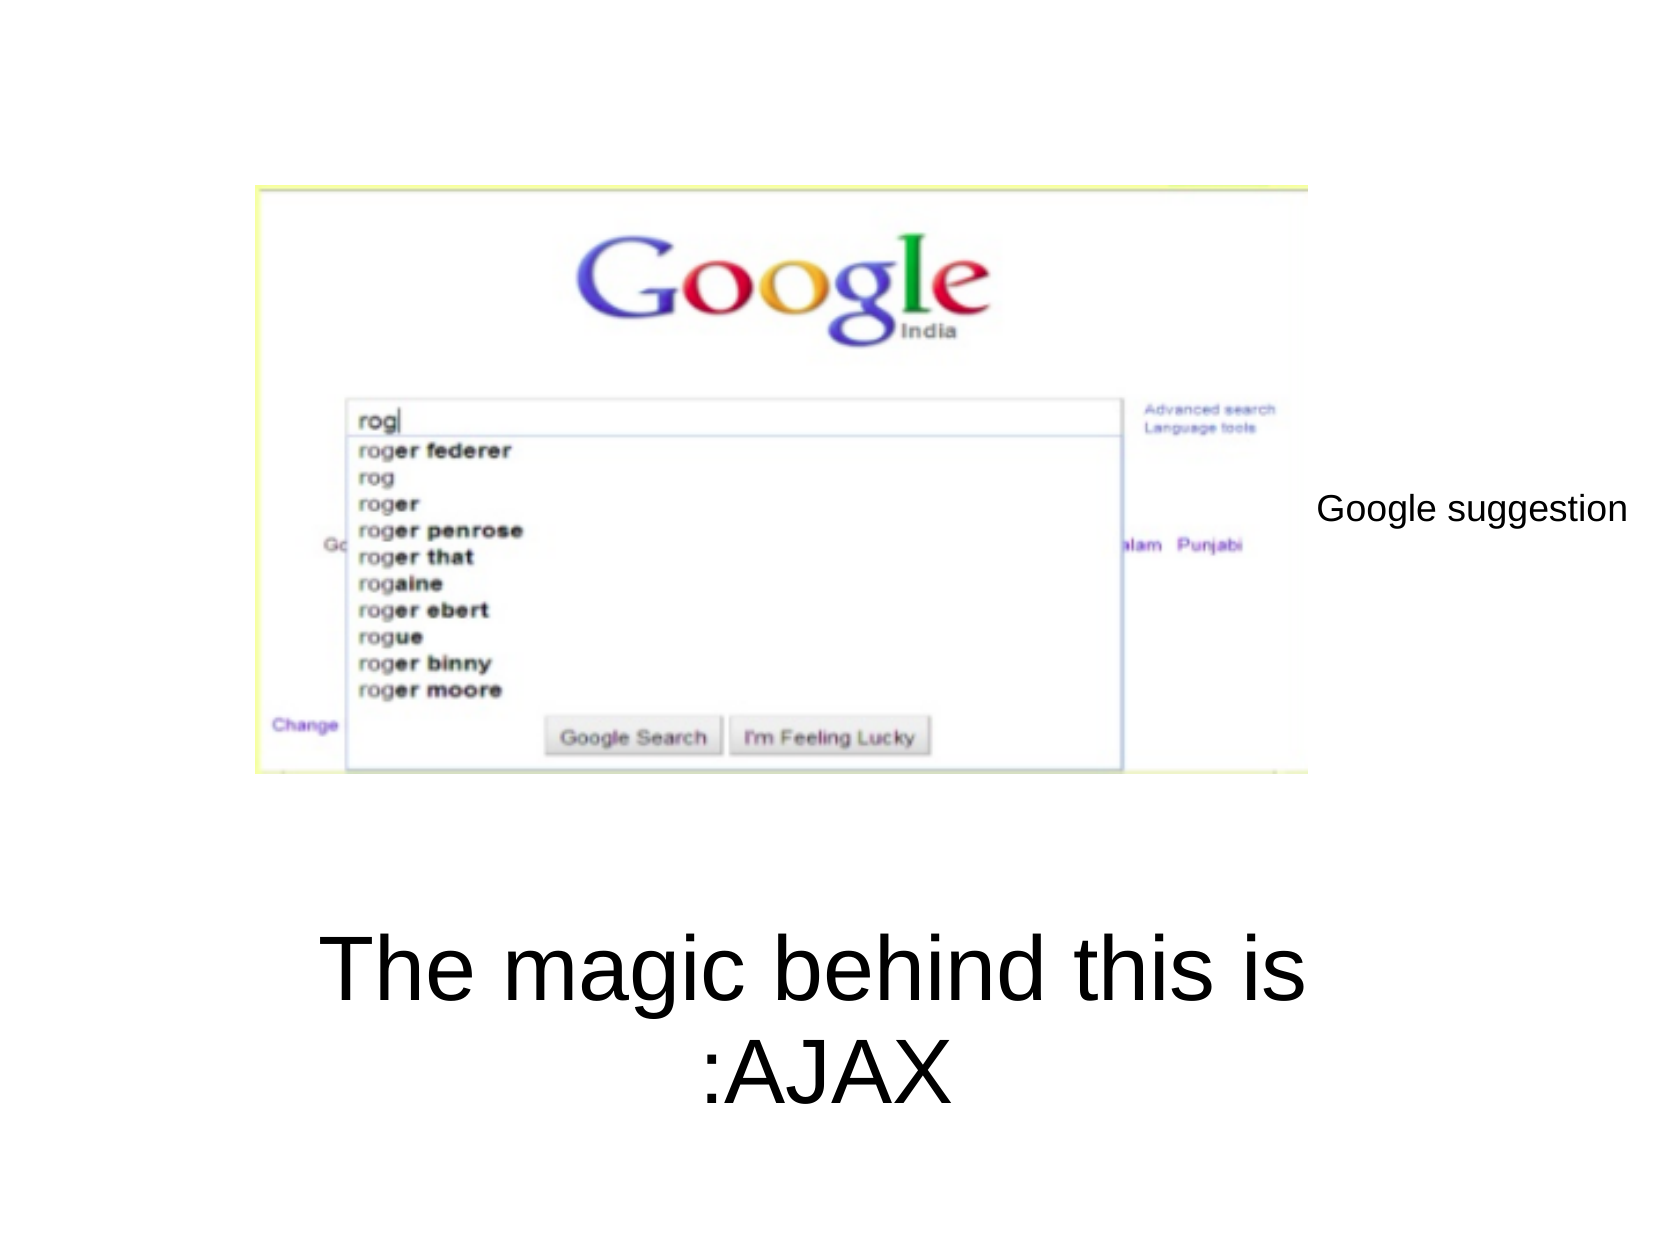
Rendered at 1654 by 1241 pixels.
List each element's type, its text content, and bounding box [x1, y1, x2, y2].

text_box Google suggestion [1301, 480, 1654, 541]
title The magic behind this is :AJAX [82, 917, 1571, 1123]
picture [255, 185, 1308, 774]
